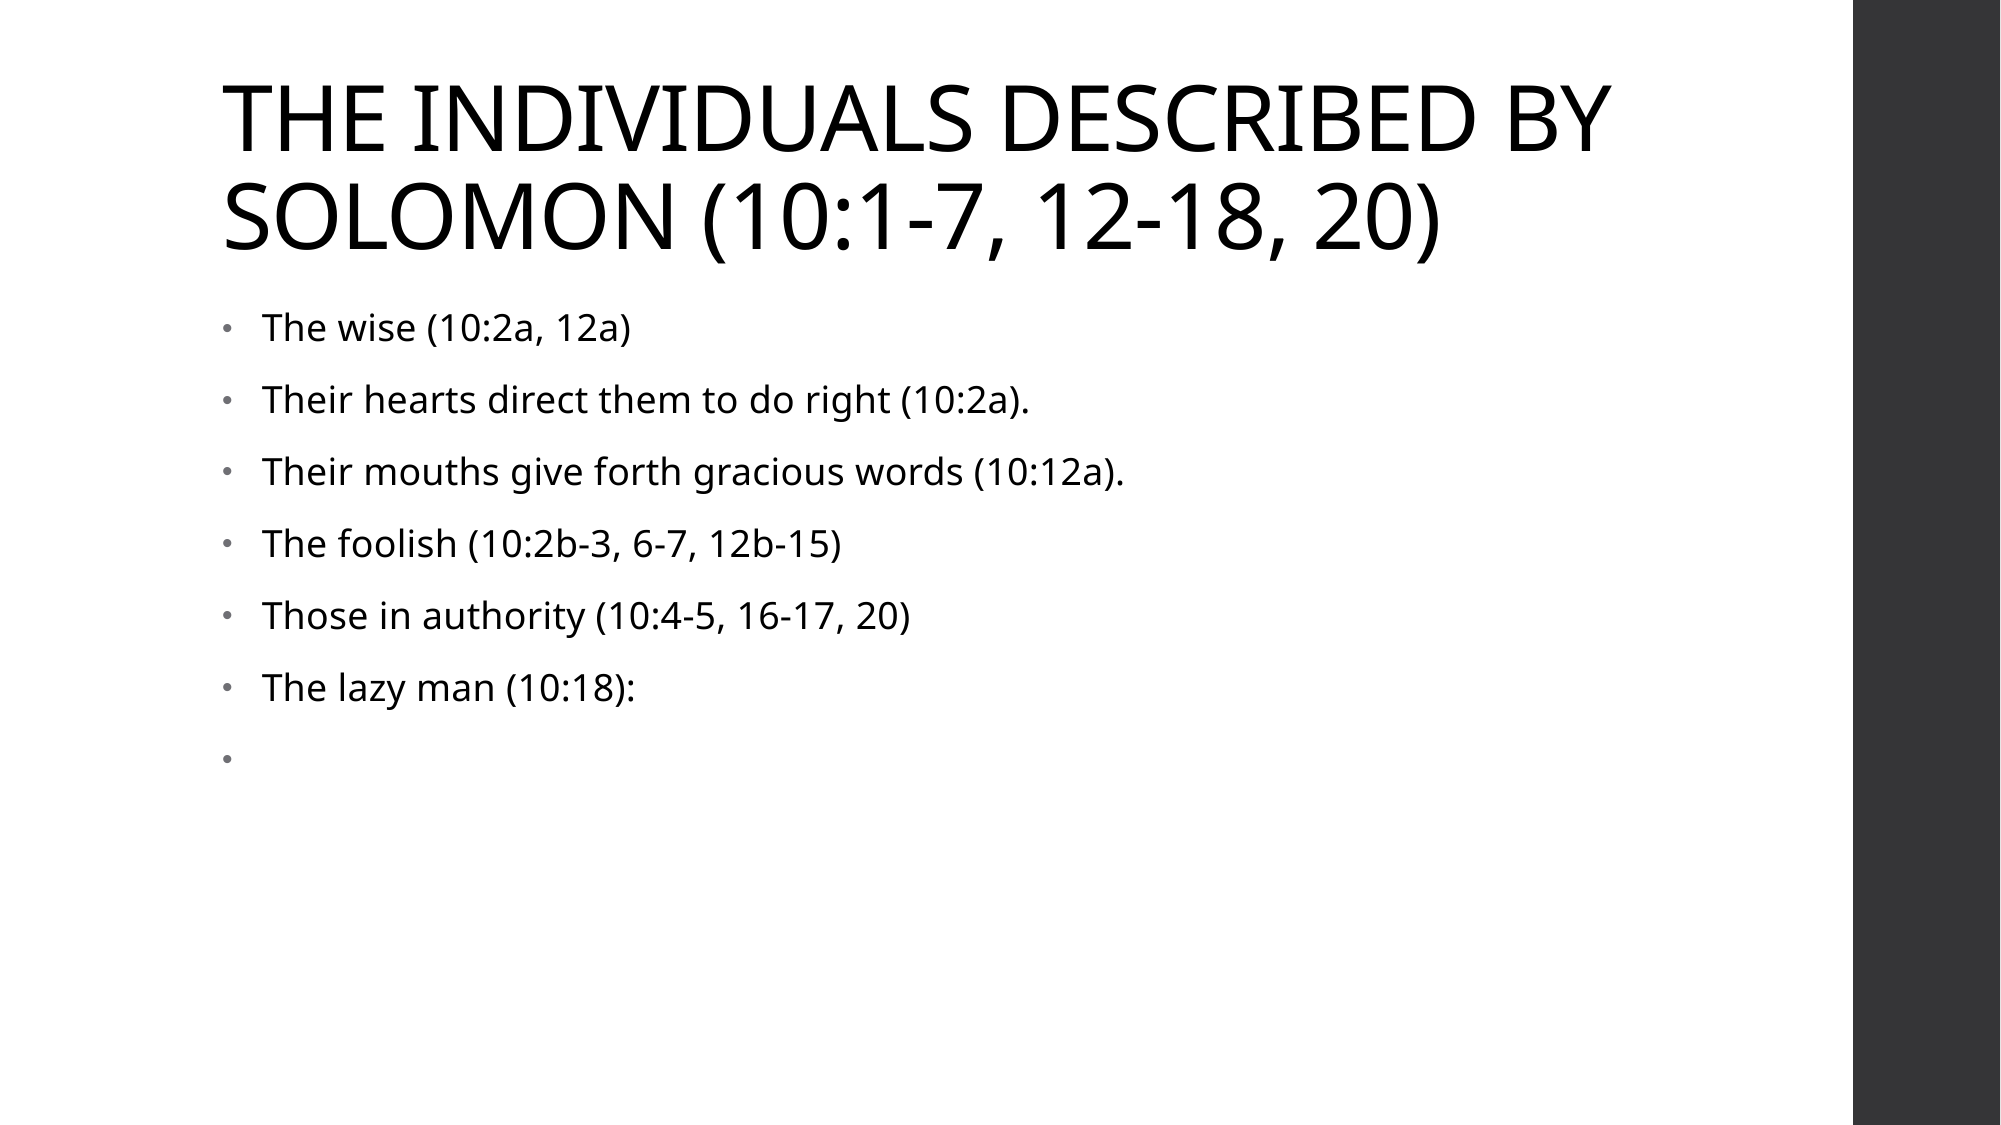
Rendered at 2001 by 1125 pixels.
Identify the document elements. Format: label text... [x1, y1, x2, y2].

list The wise (10:2a, 12a) Their hearts direct them to do right (10:2a). Their mouths give forth gracious words (10:12a). The foolish (10:2b-3, 6-7, 12b-15) Those in authority (10:4-5, 16-17, 20) The lazy man (10:18): [206, 299, 1617, 1014]
title THE INDIVIDUALS DESCRIBED BY SOLOMON (10:1-7, 12-18, 20) [206, 60, 1797, 278]
